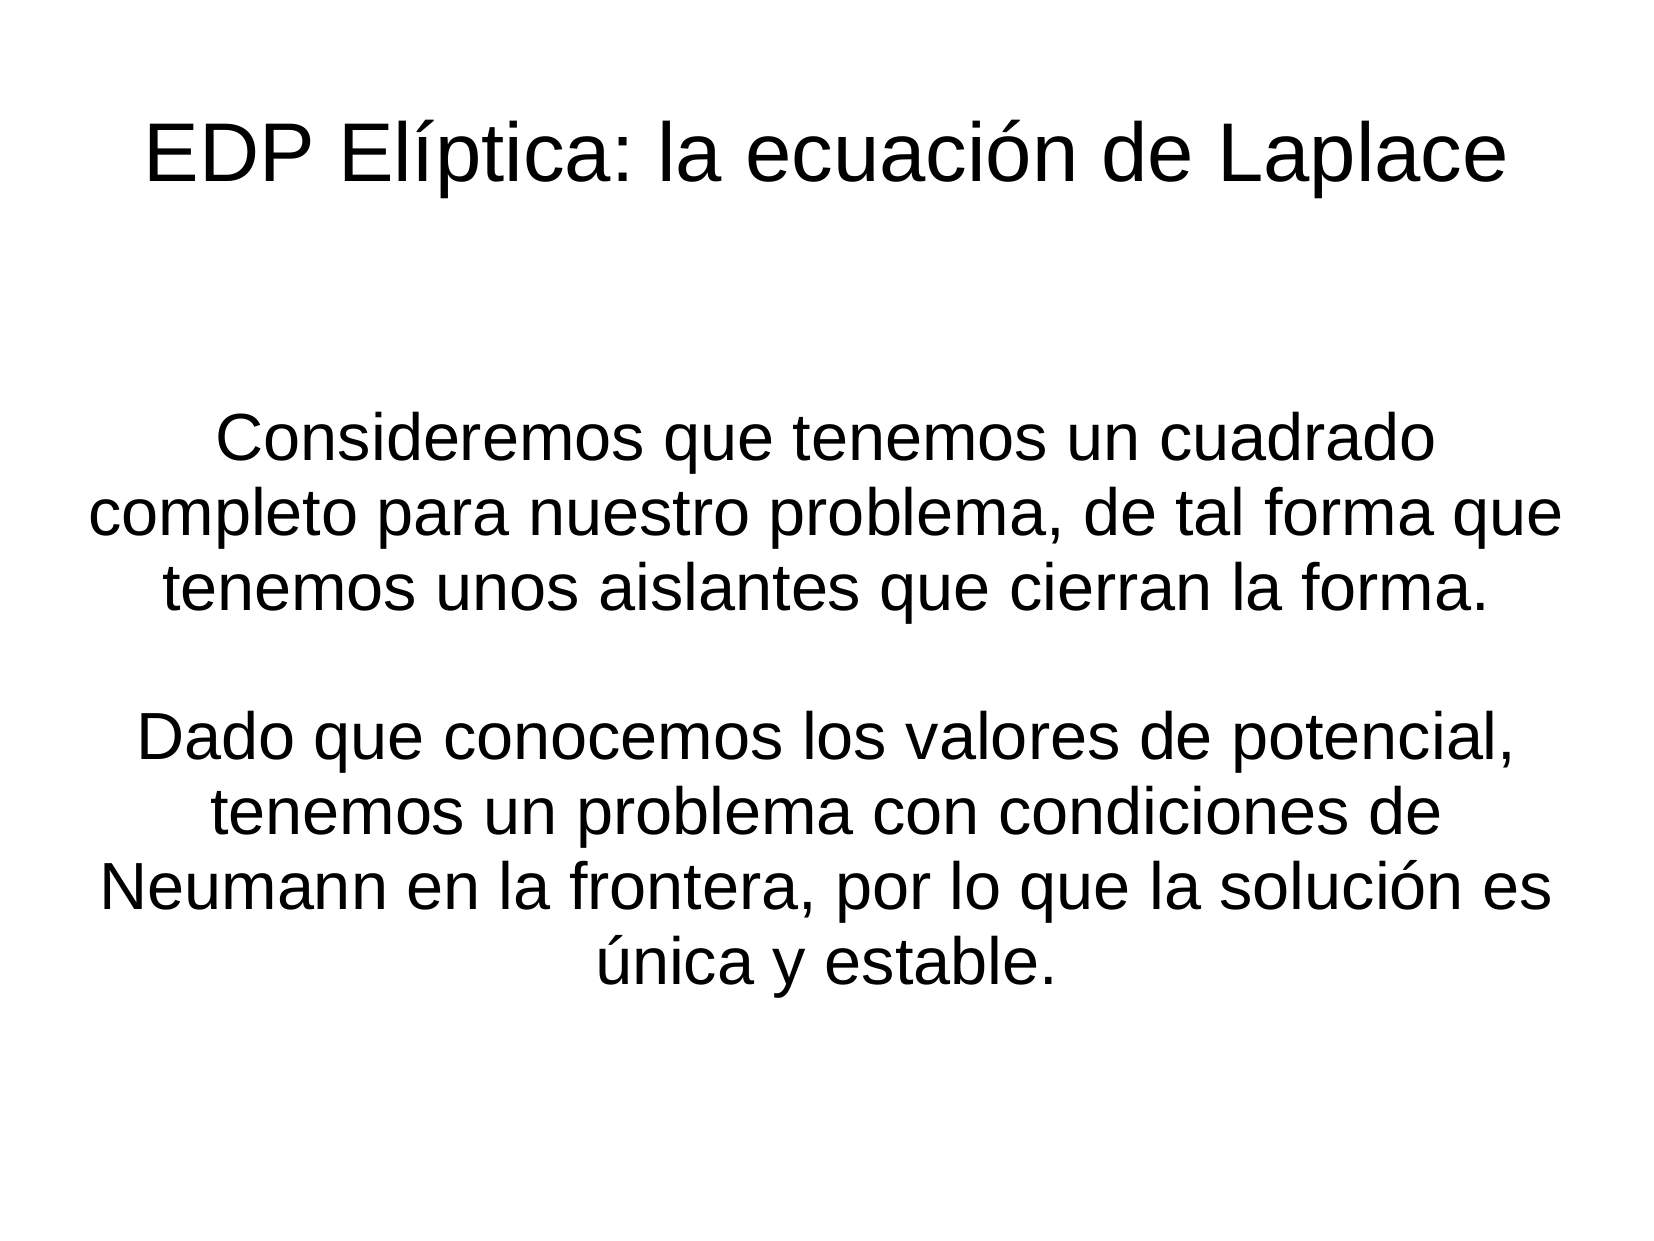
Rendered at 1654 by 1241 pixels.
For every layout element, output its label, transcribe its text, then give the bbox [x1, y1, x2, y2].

title EDP Elíptica: la ecuación de Laplace [82, 56, 1571, 250]
subtitle Consideremos que tenemos un cuadrado completo para nuestro problema, de tal forma que tenemos unos aislantes que cierran la forma. Dado que conocemos los valores de potencial, tenemos un problema con condiciones de Neumann en la frontera, por lo que la solución es única y estable. [82, 297, 1571, 1102]
